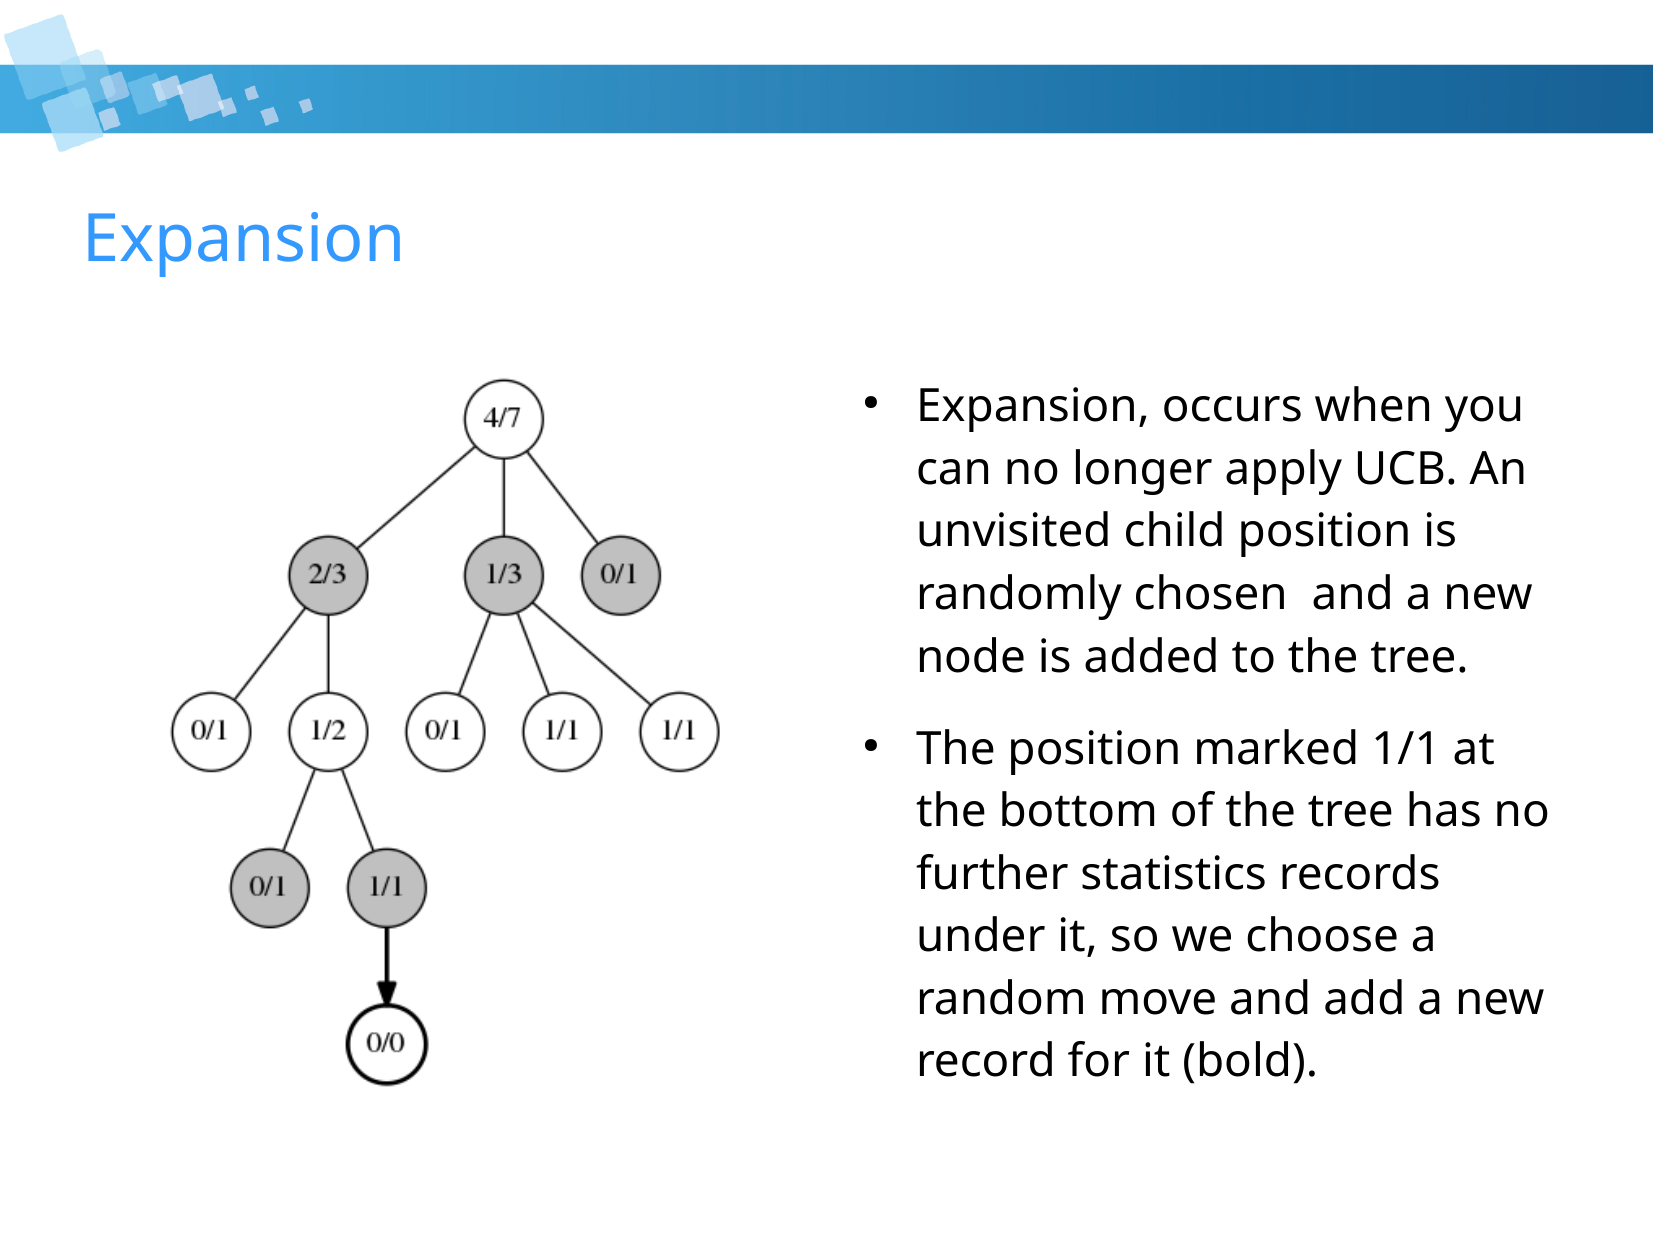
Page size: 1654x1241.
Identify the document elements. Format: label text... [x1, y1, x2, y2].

title Expansion [82, 132, 1571, 340]
list Expansion, occurs when you can no longer apply UCB. An unvisited child position is randomly chosen and a new node is added to the tree. The position marked 1/1 at the bottom of the tree has no further statistics records under it, so we choose a random move and add a new record for it (bold). [845, 372, 1572, 1093]
picture [0, 0, 1653, 1238]
